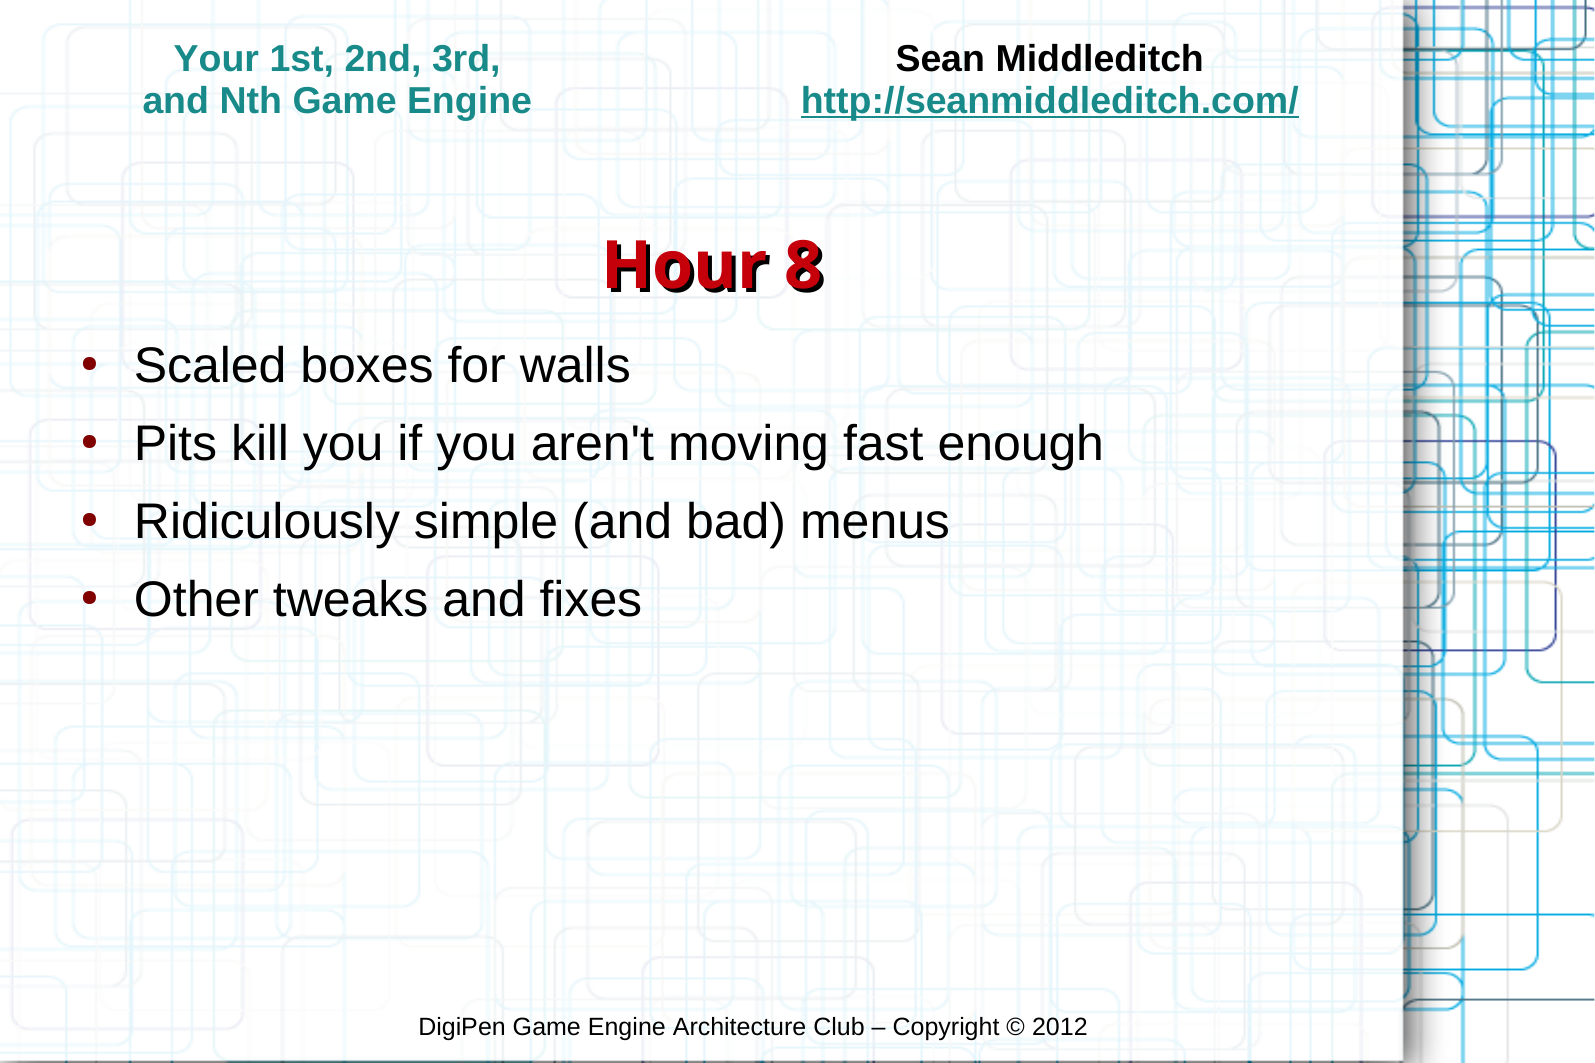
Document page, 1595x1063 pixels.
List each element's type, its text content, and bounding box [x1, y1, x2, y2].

list Sean Middleditch http://seanmiddleditch.com/ [787, 37, 1313, 151]
list DigiPen Game Engine Architecture Club – Copyright © 2012 [75, 1012, 1363, 1051]
picture [0, 0, 1595, 1063]
list Your 1st, 2nd, 3rd, and Nth Game Engine [75, 37, 601, 151]
list Scaled boxes for walls Pits kill you if you aren't moving fast enough Ridiculously simple (and bad) menus Other tweaks and fixes [63, 337, 1351, 976]
title Hour 8 [75, 225, 1351, 301]
